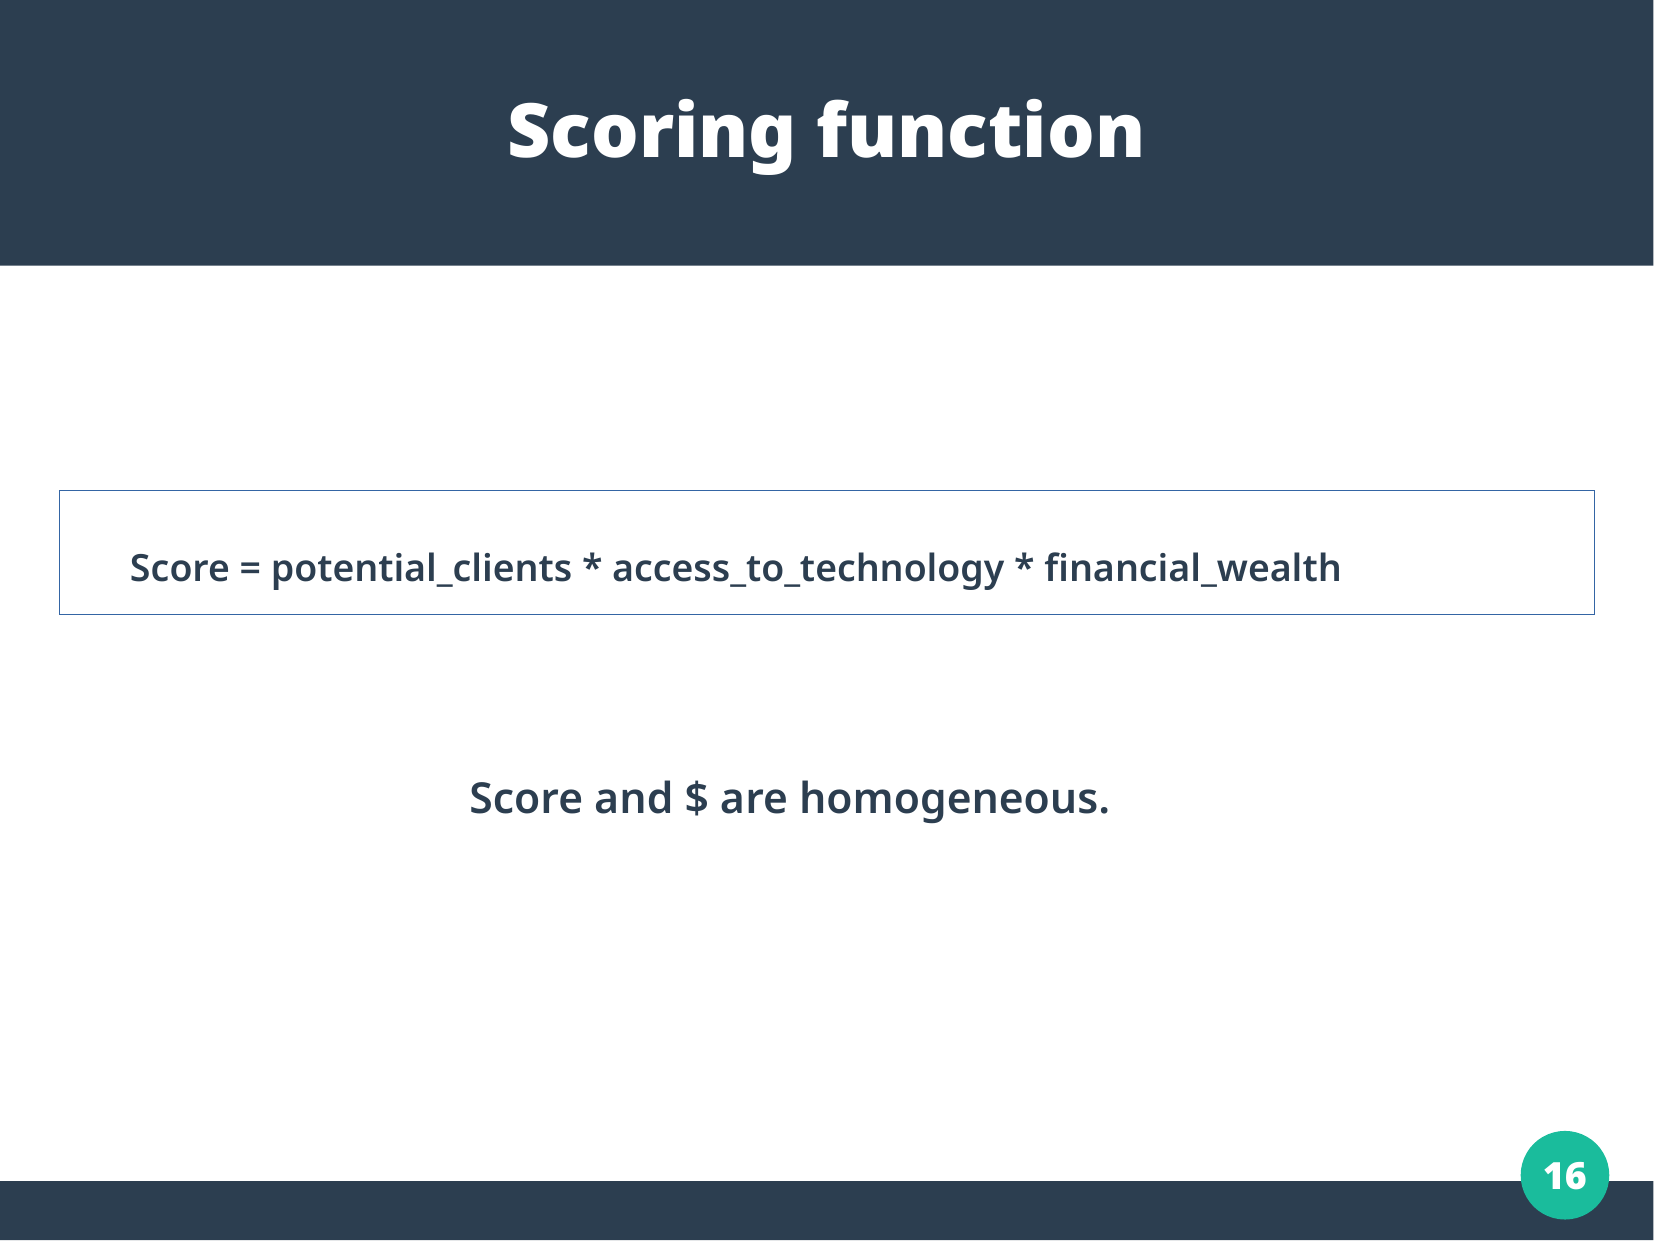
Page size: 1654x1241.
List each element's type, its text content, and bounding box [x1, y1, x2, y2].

title Scoring function [59, 49, 1595, 207]
list Score = potential_clients * access_to_technology * financial_wealth [59, 490, 1595, 615]
list Score and $ are homogeneous. [413, 767, 1276, 863]
